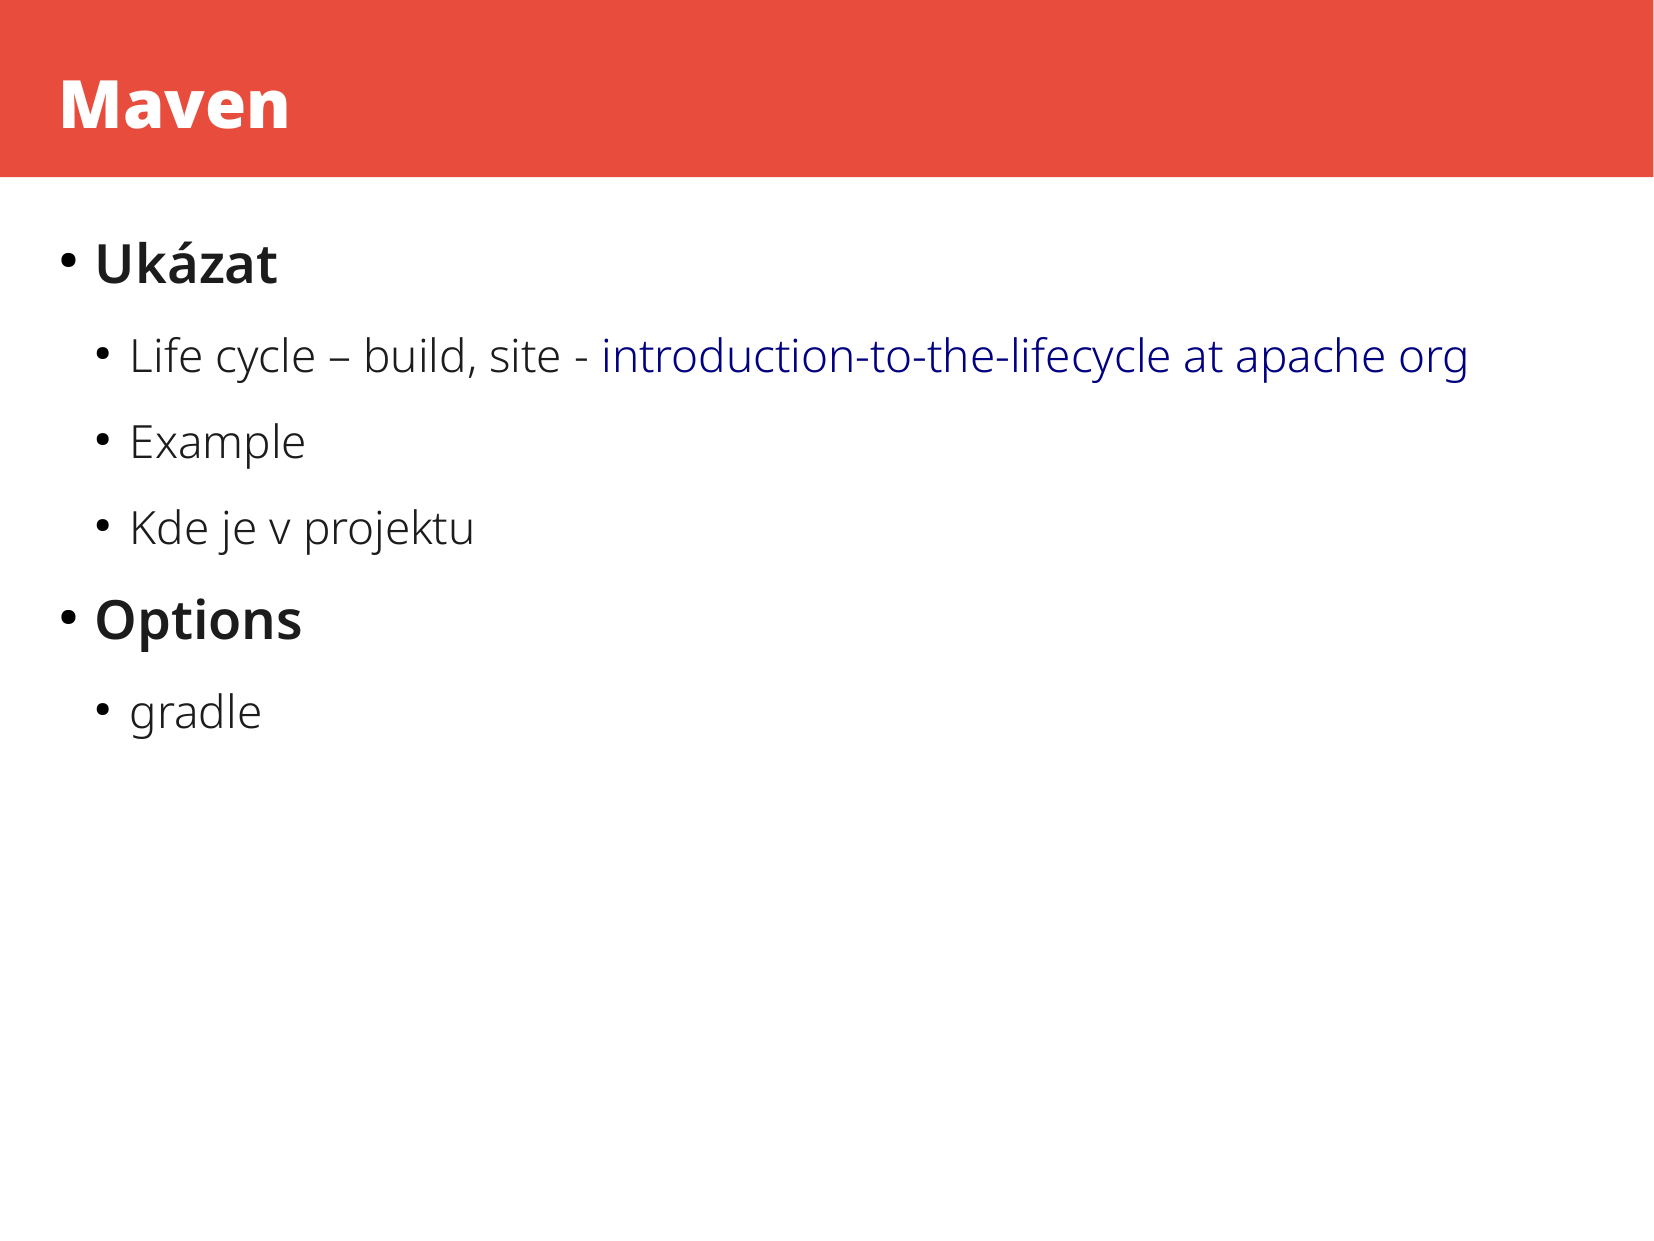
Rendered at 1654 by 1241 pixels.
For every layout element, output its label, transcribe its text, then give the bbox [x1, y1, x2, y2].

title Maven [59, 0, 1595, 148]
list Ukázat Life cycle – build, site - introduction-to-the-lifecycle at apache org Example Kde je v projektu Options gradle [59, 225, 1593, 1183]
